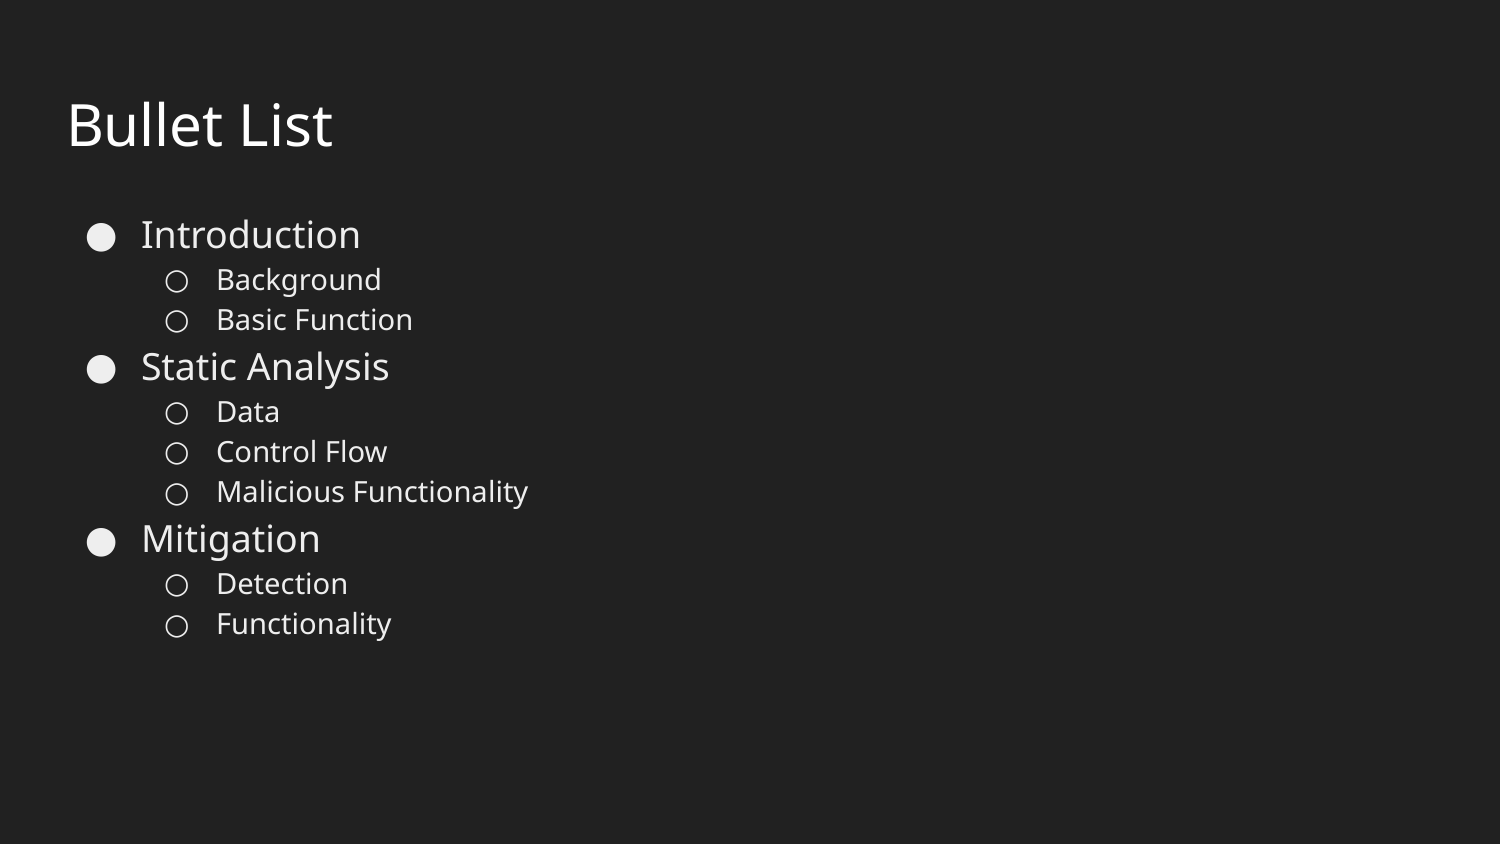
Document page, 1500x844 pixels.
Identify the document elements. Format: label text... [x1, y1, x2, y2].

title Bullet List [51, 72, 1449, 167]
list Introduction Background Basic Function Static Analysis Data Control Flow Malicious Functionality Mitigation Detection Functionality [51, 189, 1449, 750]
